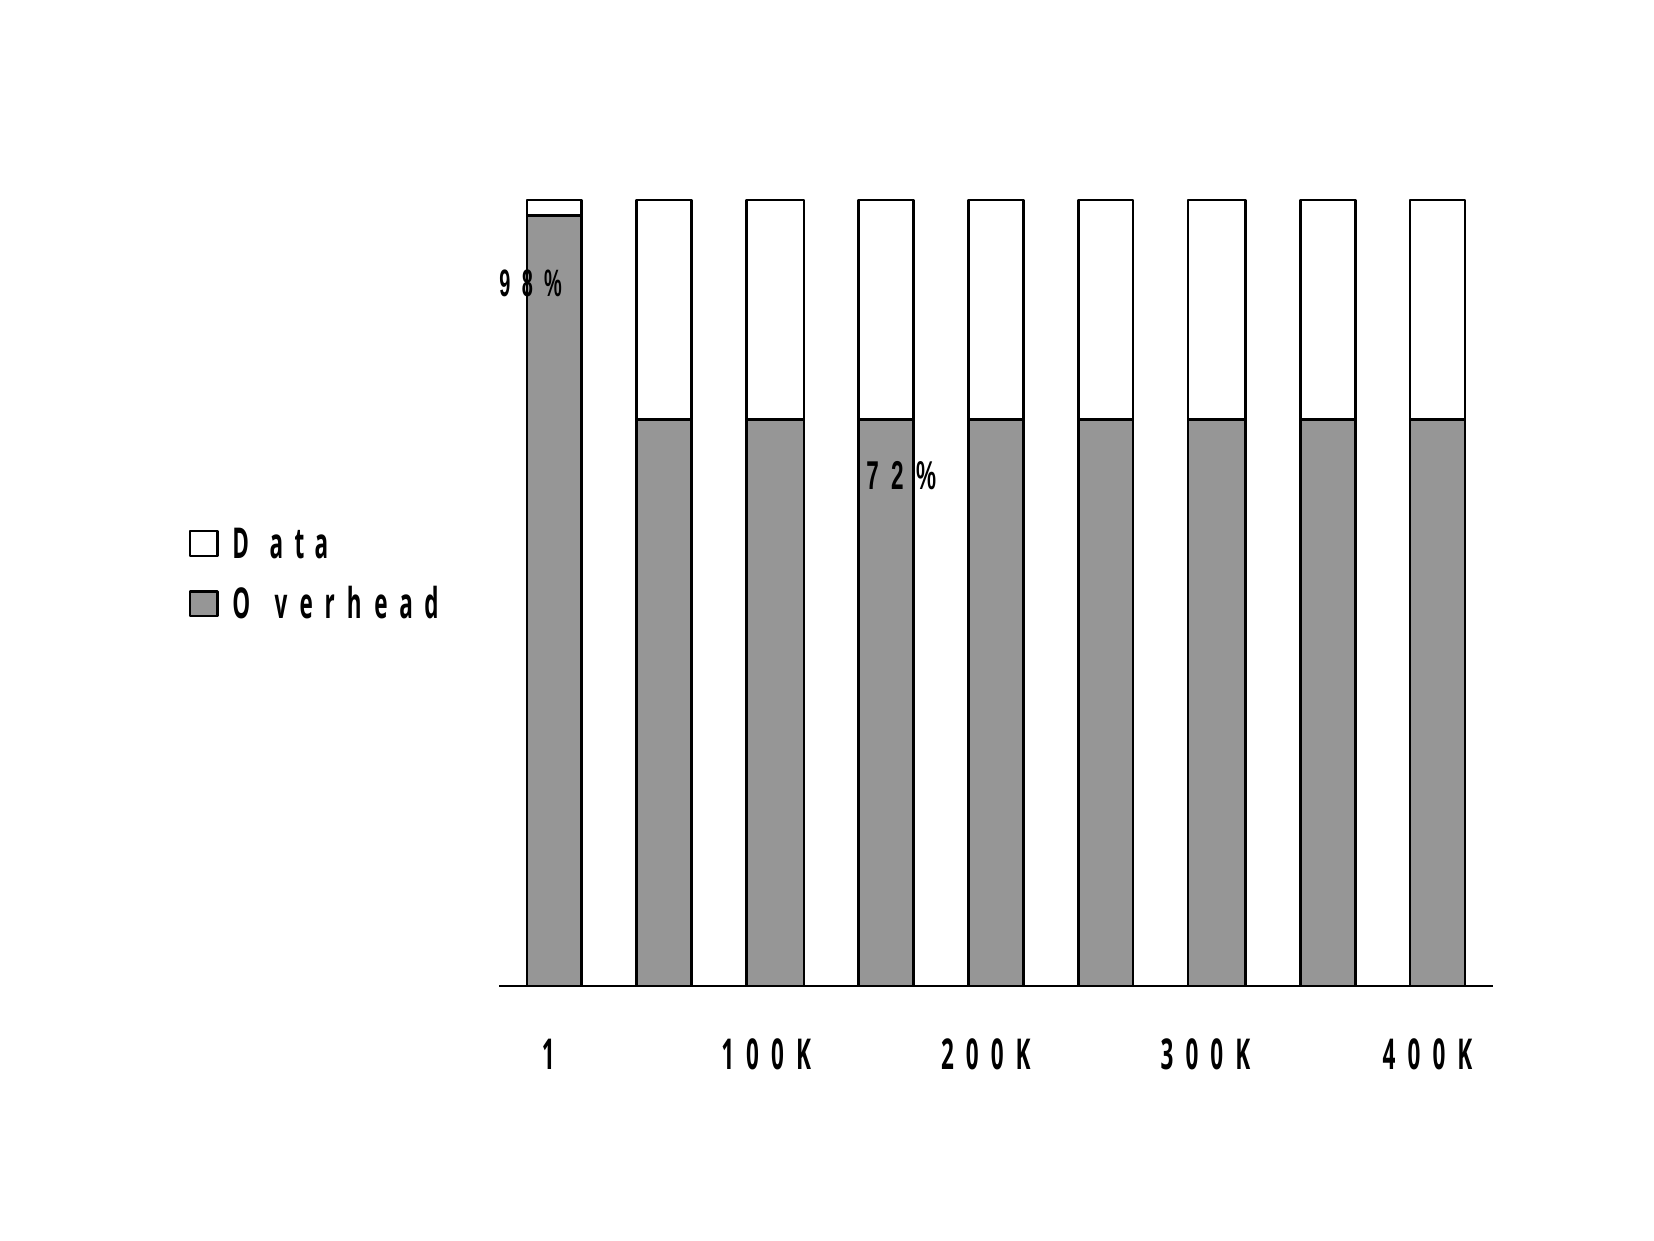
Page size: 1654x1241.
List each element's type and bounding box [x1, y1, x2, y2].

picture [150, 112, 1538, 1126]
